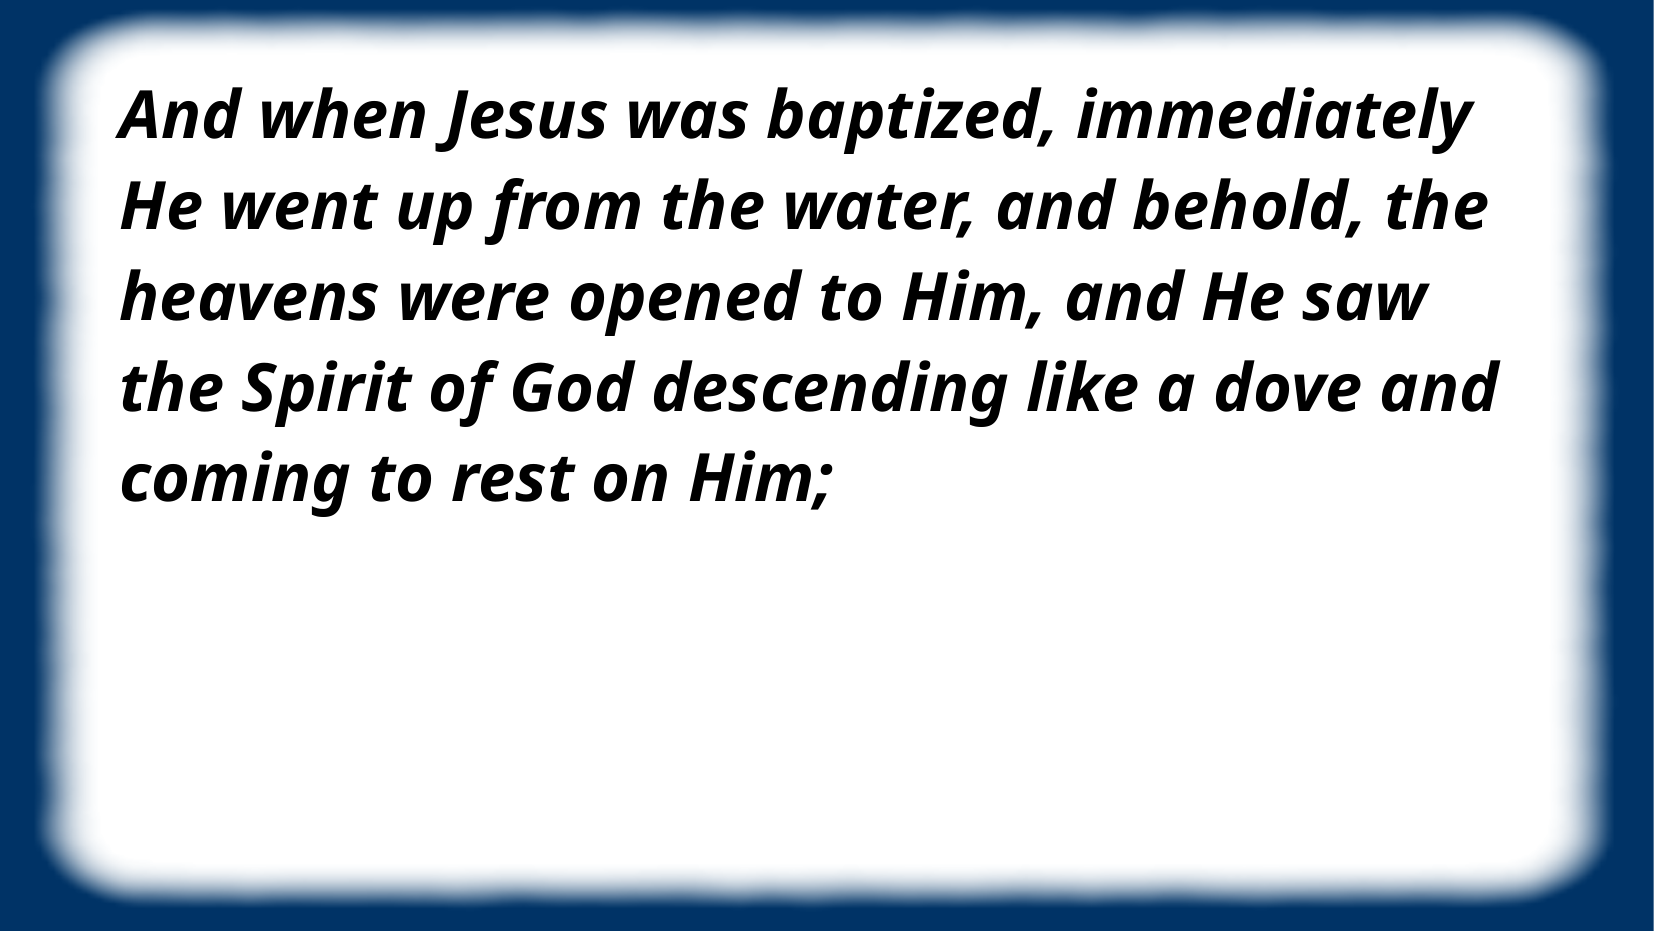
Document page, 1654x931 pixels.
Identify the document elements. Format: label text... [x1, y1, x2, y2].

text_box And when Jesus was baptized, immediately He went up from the water, and behold, the heavens were opened to Him, and He saw the Spirit of God descending like a dove and coming to rest on Him; [105, 60, 1546, 519]
picture [0, 0, 1654, 931]
